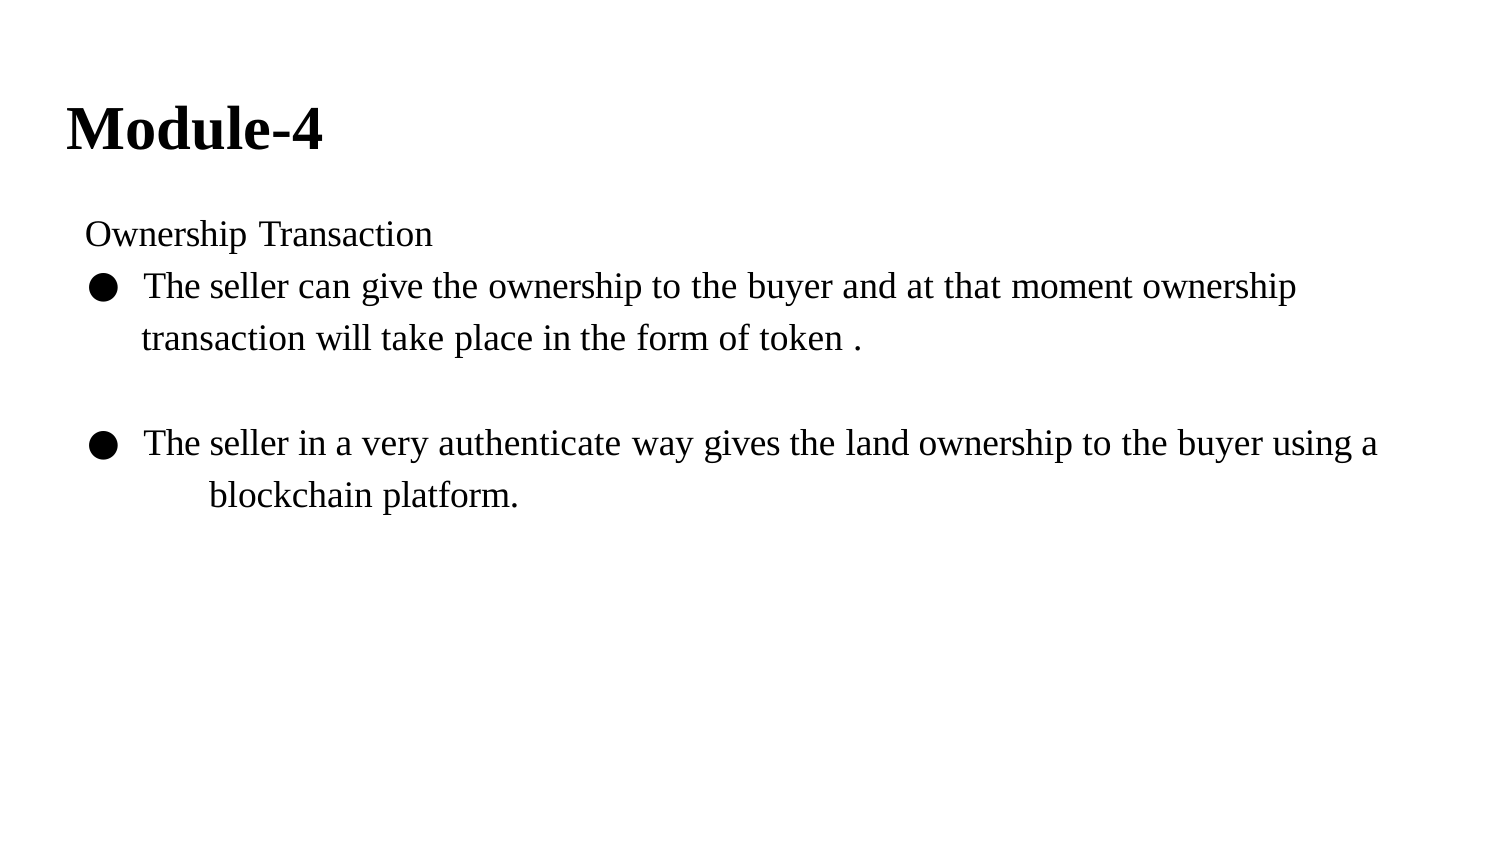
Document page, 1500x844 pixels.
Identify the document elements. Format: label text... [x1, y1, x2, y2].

title Module-4 [64, 84, 901, 237]
text_box Ownership Transaction The seller can give the ownership to the buyer and at that moment ownership transaction will take place in the form of token . The seller in a very authenticate way gives the land ownership to the buyer using a blockchain platform. [82, 200, 1383, 515]
